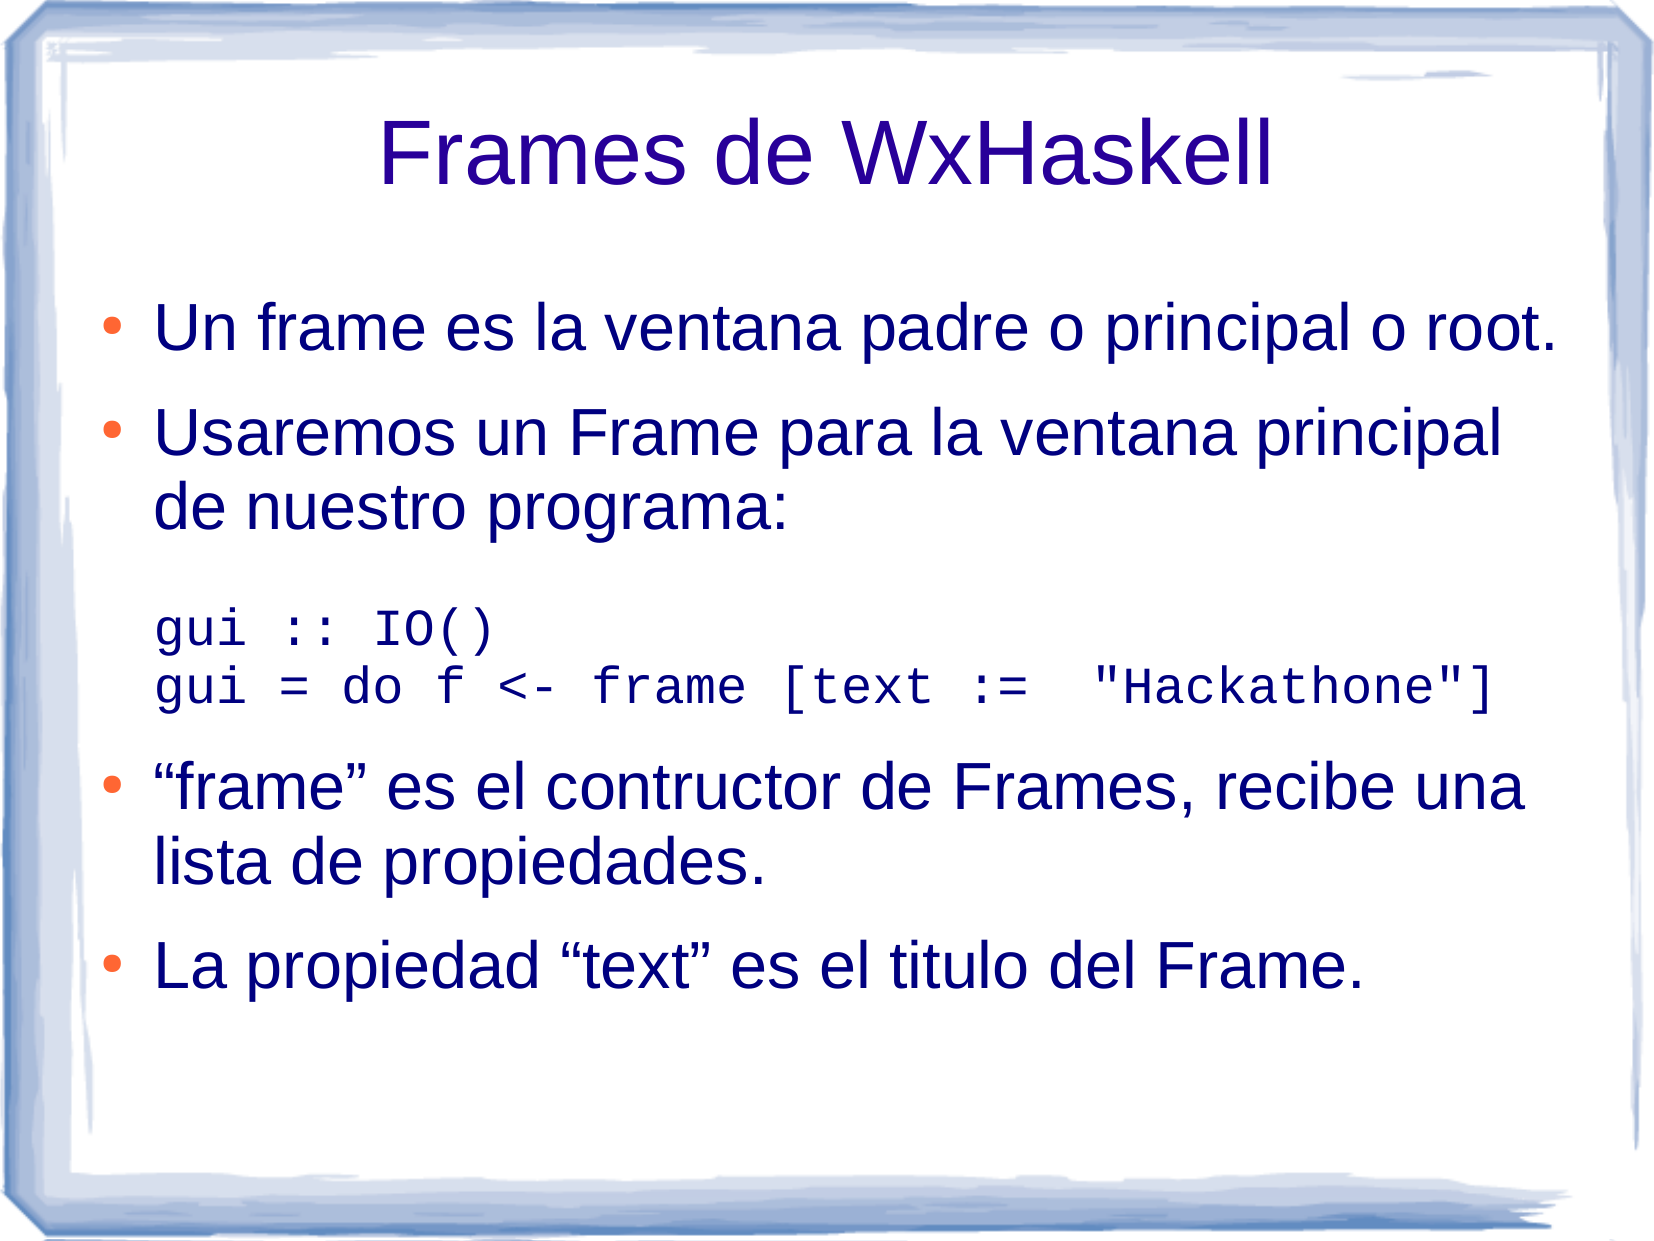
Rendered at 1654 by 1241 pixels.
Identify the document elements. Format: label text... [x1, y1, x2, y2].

title Frames de WxHaskell [82, 49, 1571, 257]
list Un frame es la ventana padre o principal o root. Usaremos un Frame para la ventana principal de nuestro programa: gui :: IO() gui = do f <- frame [text := "Hackathone"] “frame” es el contructor de Frames, recibe una lista de propiedades. La propiedad “text” es el titulo del Frame. [82, 290, 1571, 1094]
picture [0, 0, 1654, 1241]
